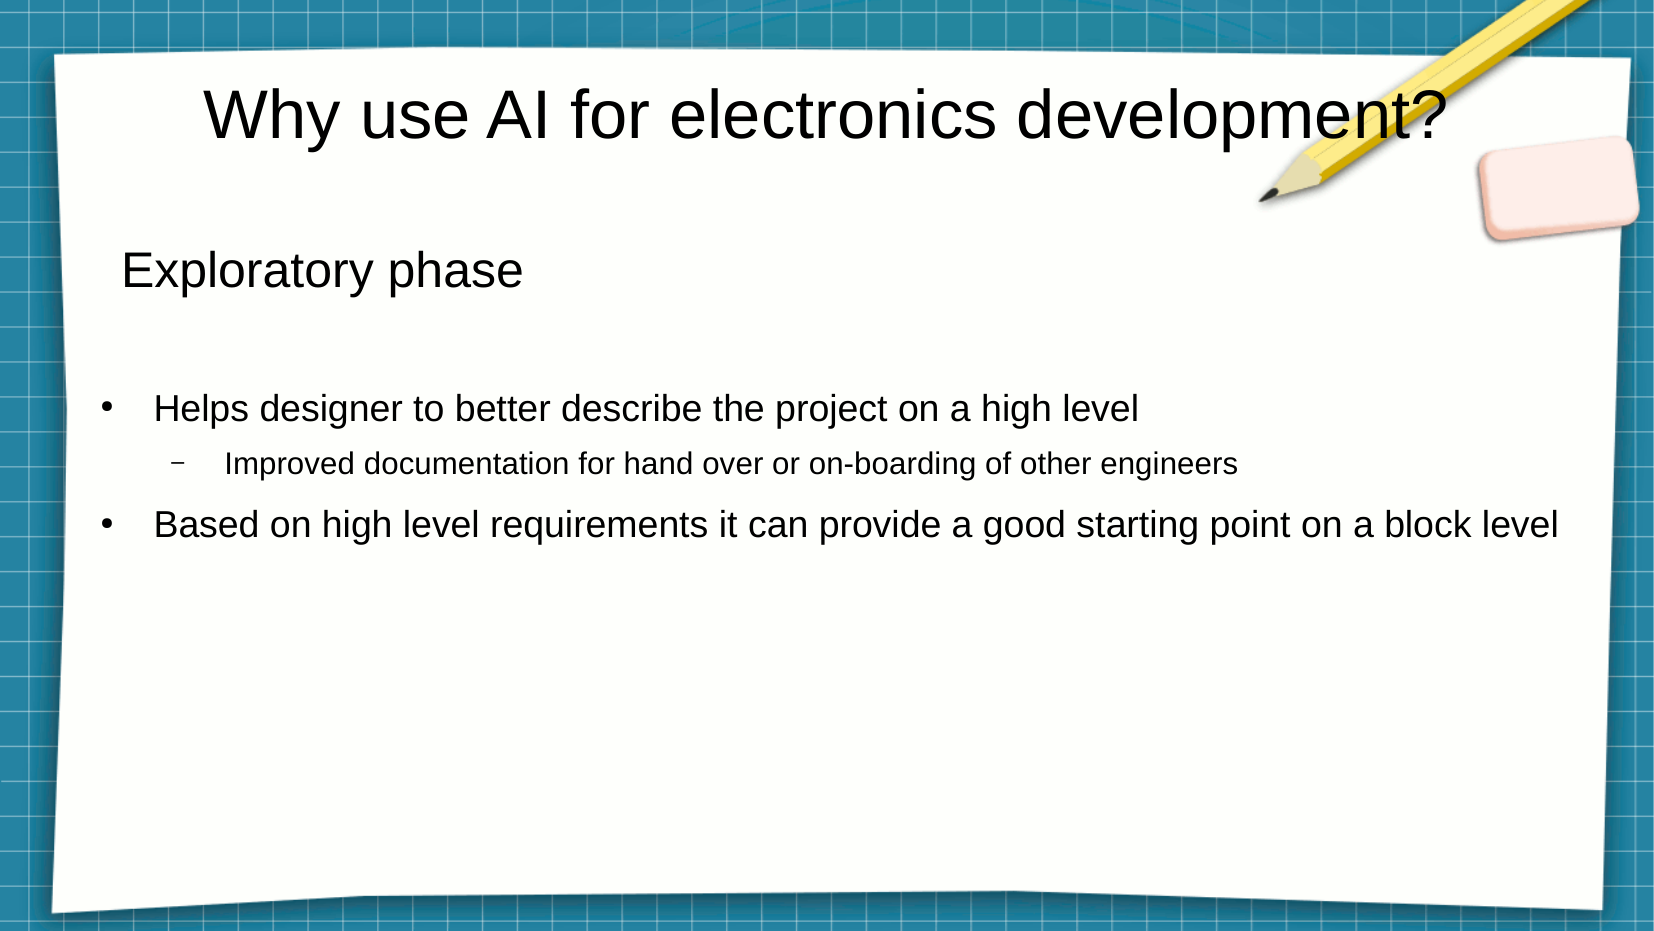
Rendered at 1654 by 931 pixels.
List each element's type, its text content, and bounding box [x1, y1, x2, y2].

title Exploratory phase [45, 192, 601, 348]
picture [0, 0, 1654, 931]
title Why use AI for electronics development? [82, 37, 1571, 193]
list Helps designer to better describe the project on a high level Improved documentation for hand over or on-boarding of other engineers Based on high level requirements it can provide a good starting point on a block level [82, 323, 1571, 863]
